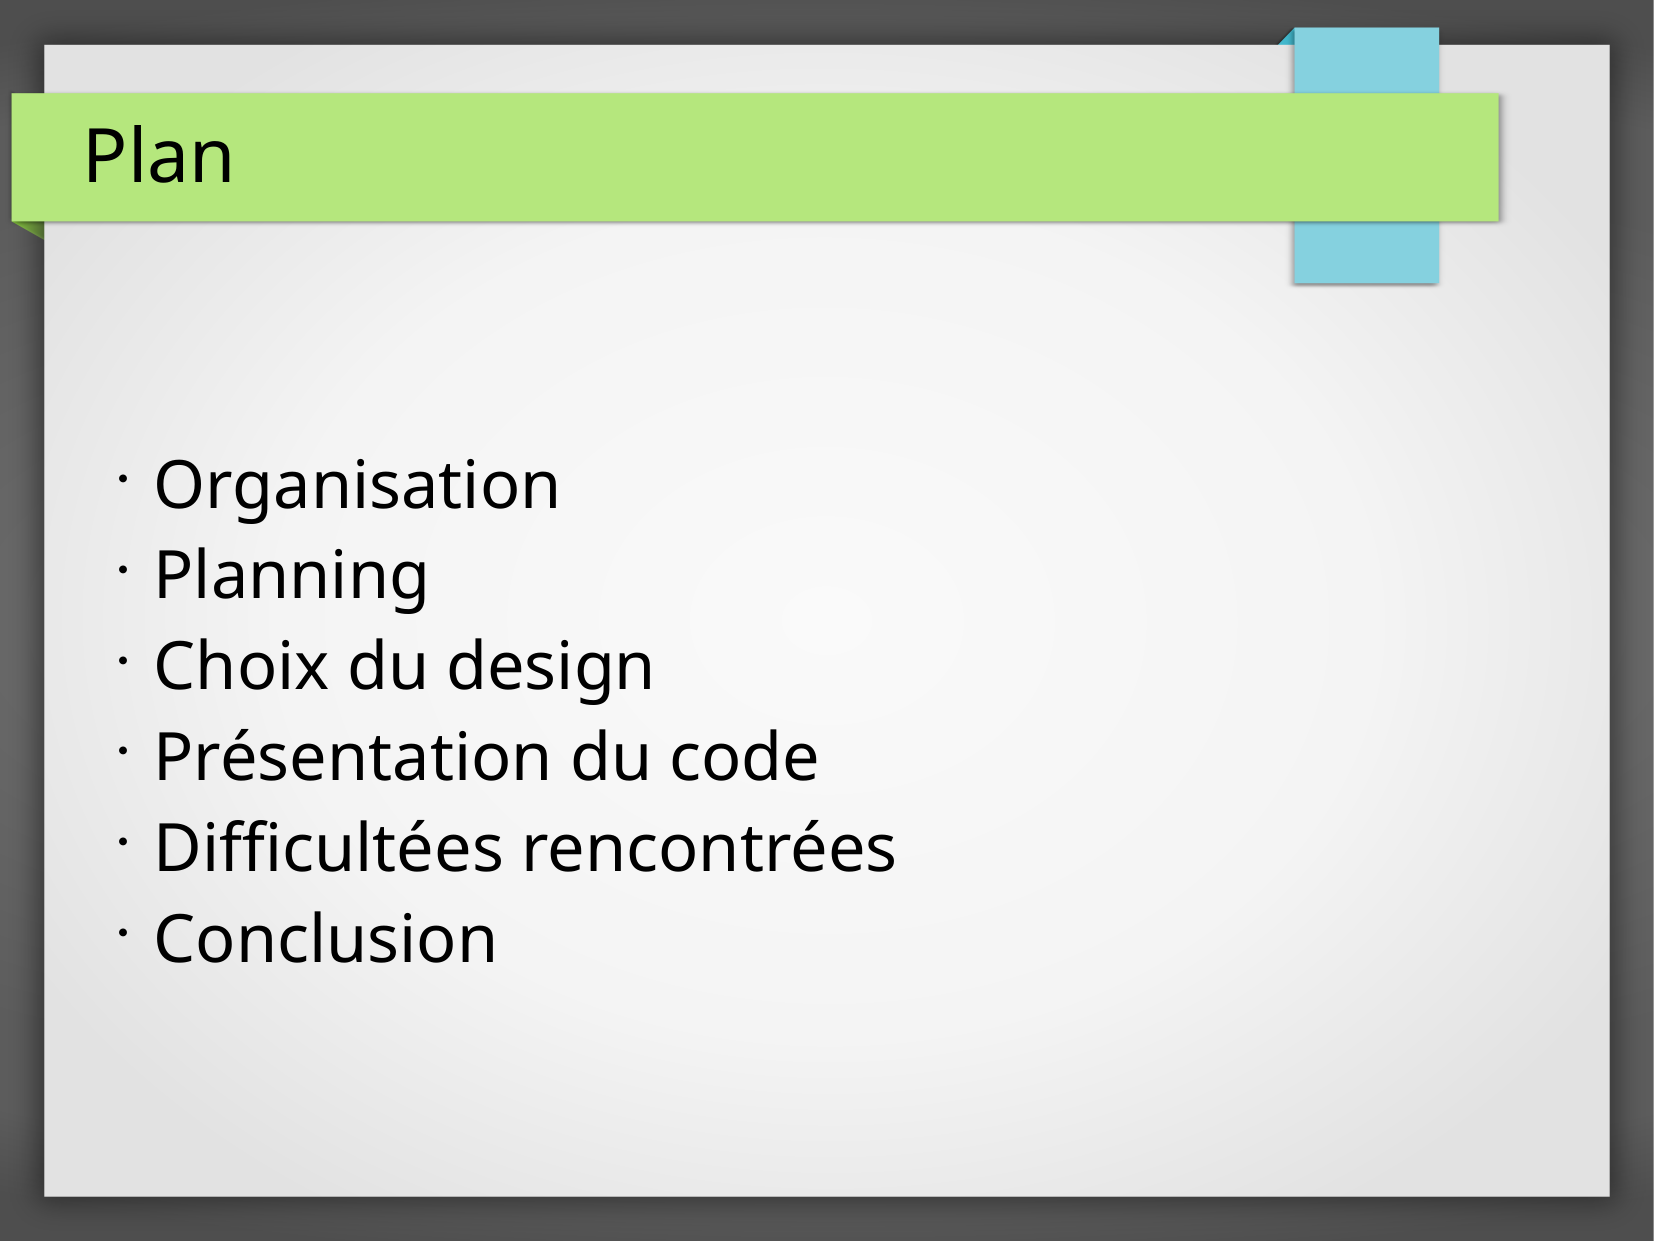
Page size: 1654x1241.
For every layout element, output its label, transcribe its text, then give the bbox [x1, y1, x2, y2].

title Plan [82, 94, 1264, 213]
subtitle Organisation Planning Choix du design Présentation du code Difficultées rencontrées Conclusion [82, 437, 1571, 1015]
picture [0, 0, 1654, 1241]
